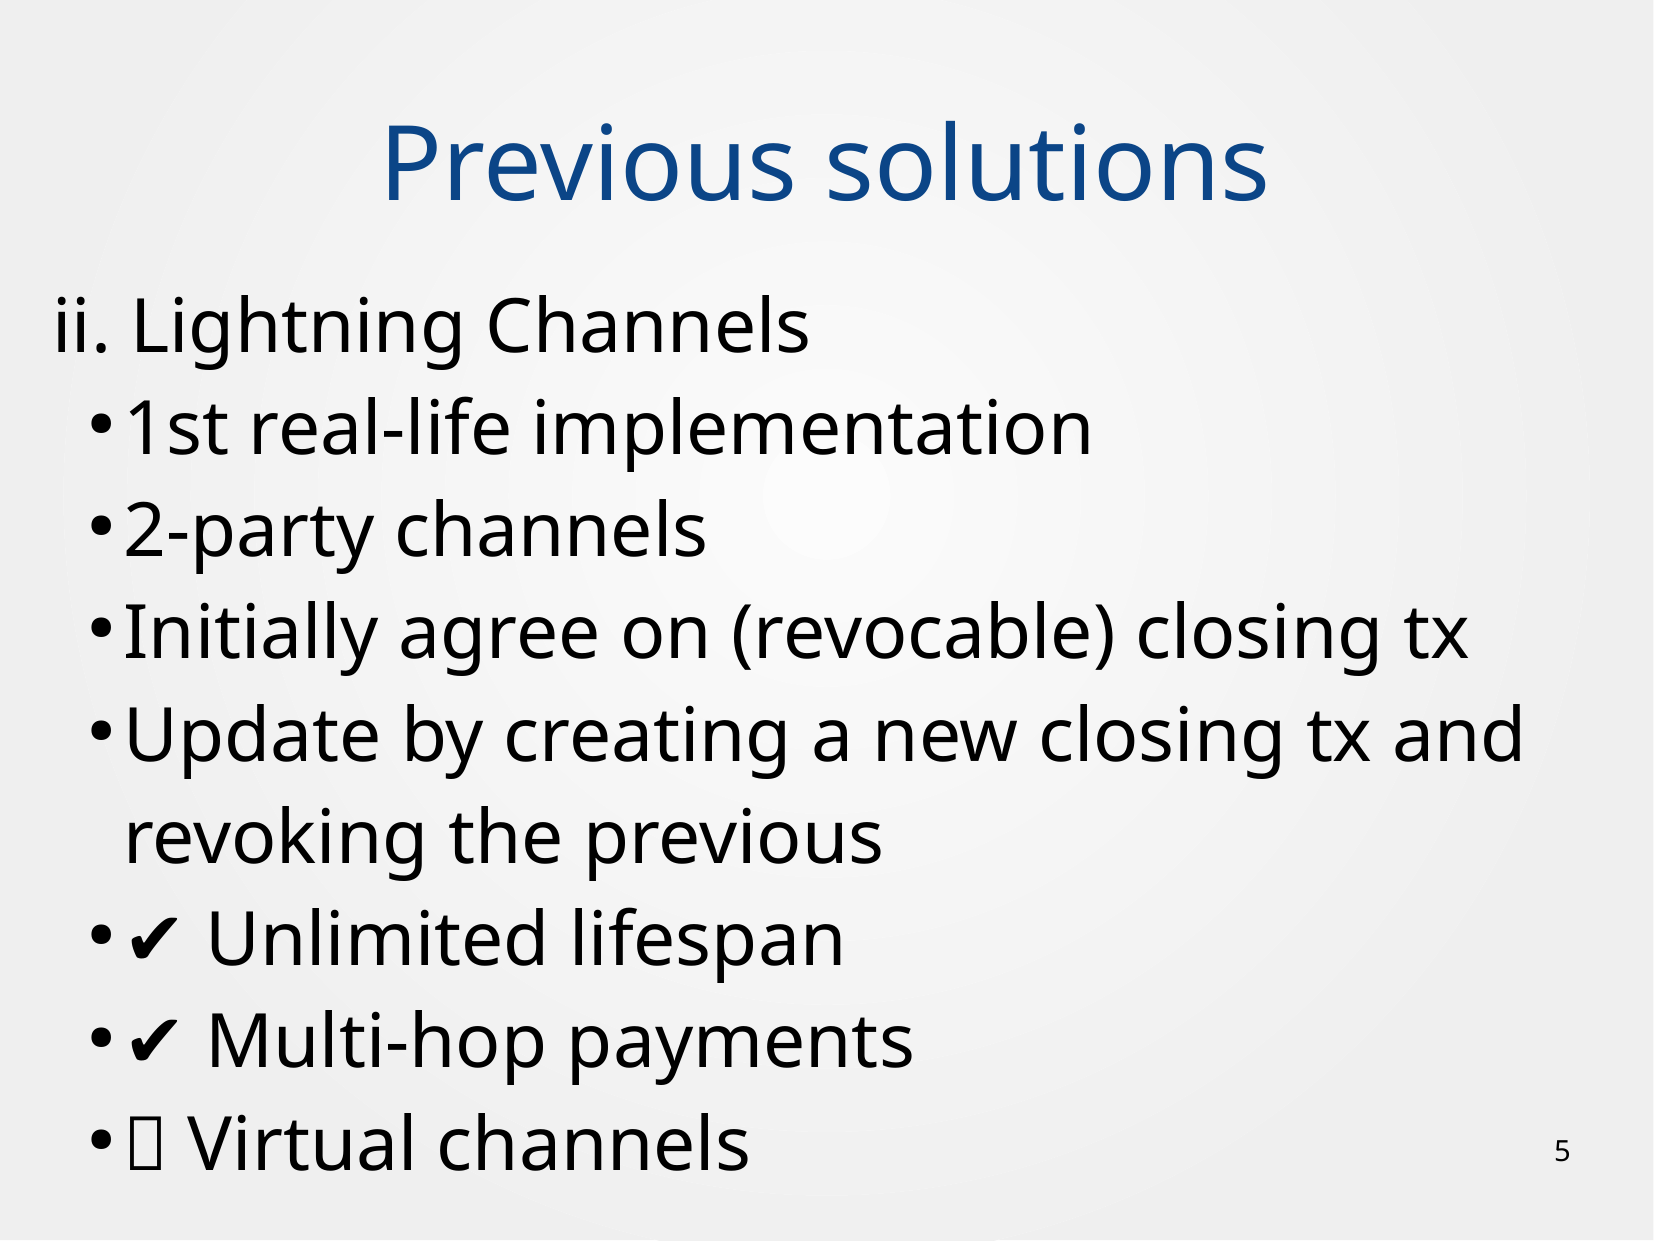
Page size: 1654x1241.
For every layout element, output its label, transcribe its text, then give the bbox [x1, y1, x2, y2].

title Previous solutions [379, 88, 1274, 231]
subtitle ii. Lightning Channels 1st real-life implementation 2-party channels Initially agree on (revocable) closing tx Update by creating a new closing tx and revoking the previous ✔️ Unlimited lifespan ✔ Multi-hop payments ❌ Virtual channels [52, 169, 1591, 1193]
